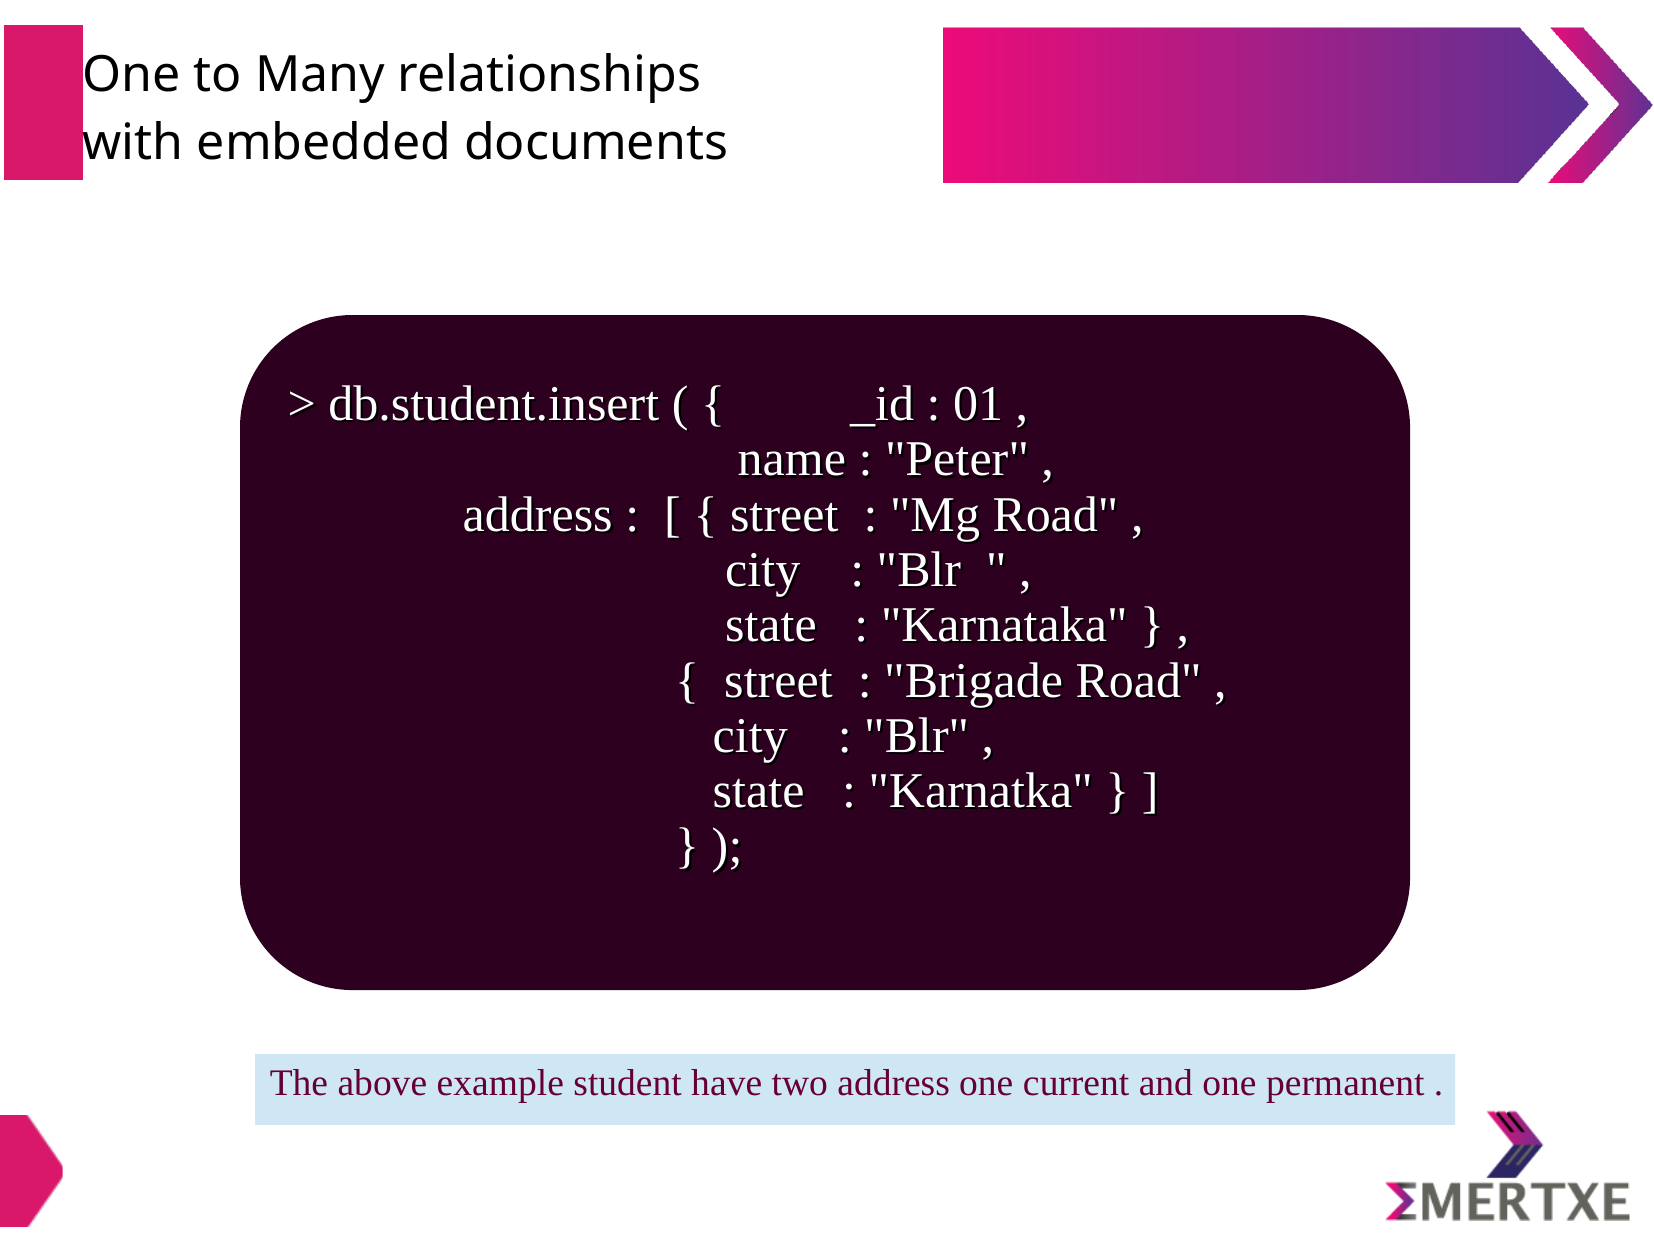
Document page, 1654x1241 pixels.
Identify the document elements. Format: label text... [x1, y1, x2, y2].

title One to Many relationships with embedded documents [82, 0, 1571, 262]
picture [1385, 1107, 1631, 1221]
text_box The above example student have two address one current and one permanent . [255, 1054, 1501, 1153]
picture [1571, 27, 1653, 183]
text_box > db.student.insert ( { _id : 01 , name : "Peter" , address : [ { street : "Mg Road" , city : "Blr " , state : "Karnataka" } , { street : "Brigade Road" , city : "Blr" , state : "Karnatka" } ] } ); [240, 315, 1411, 991]
